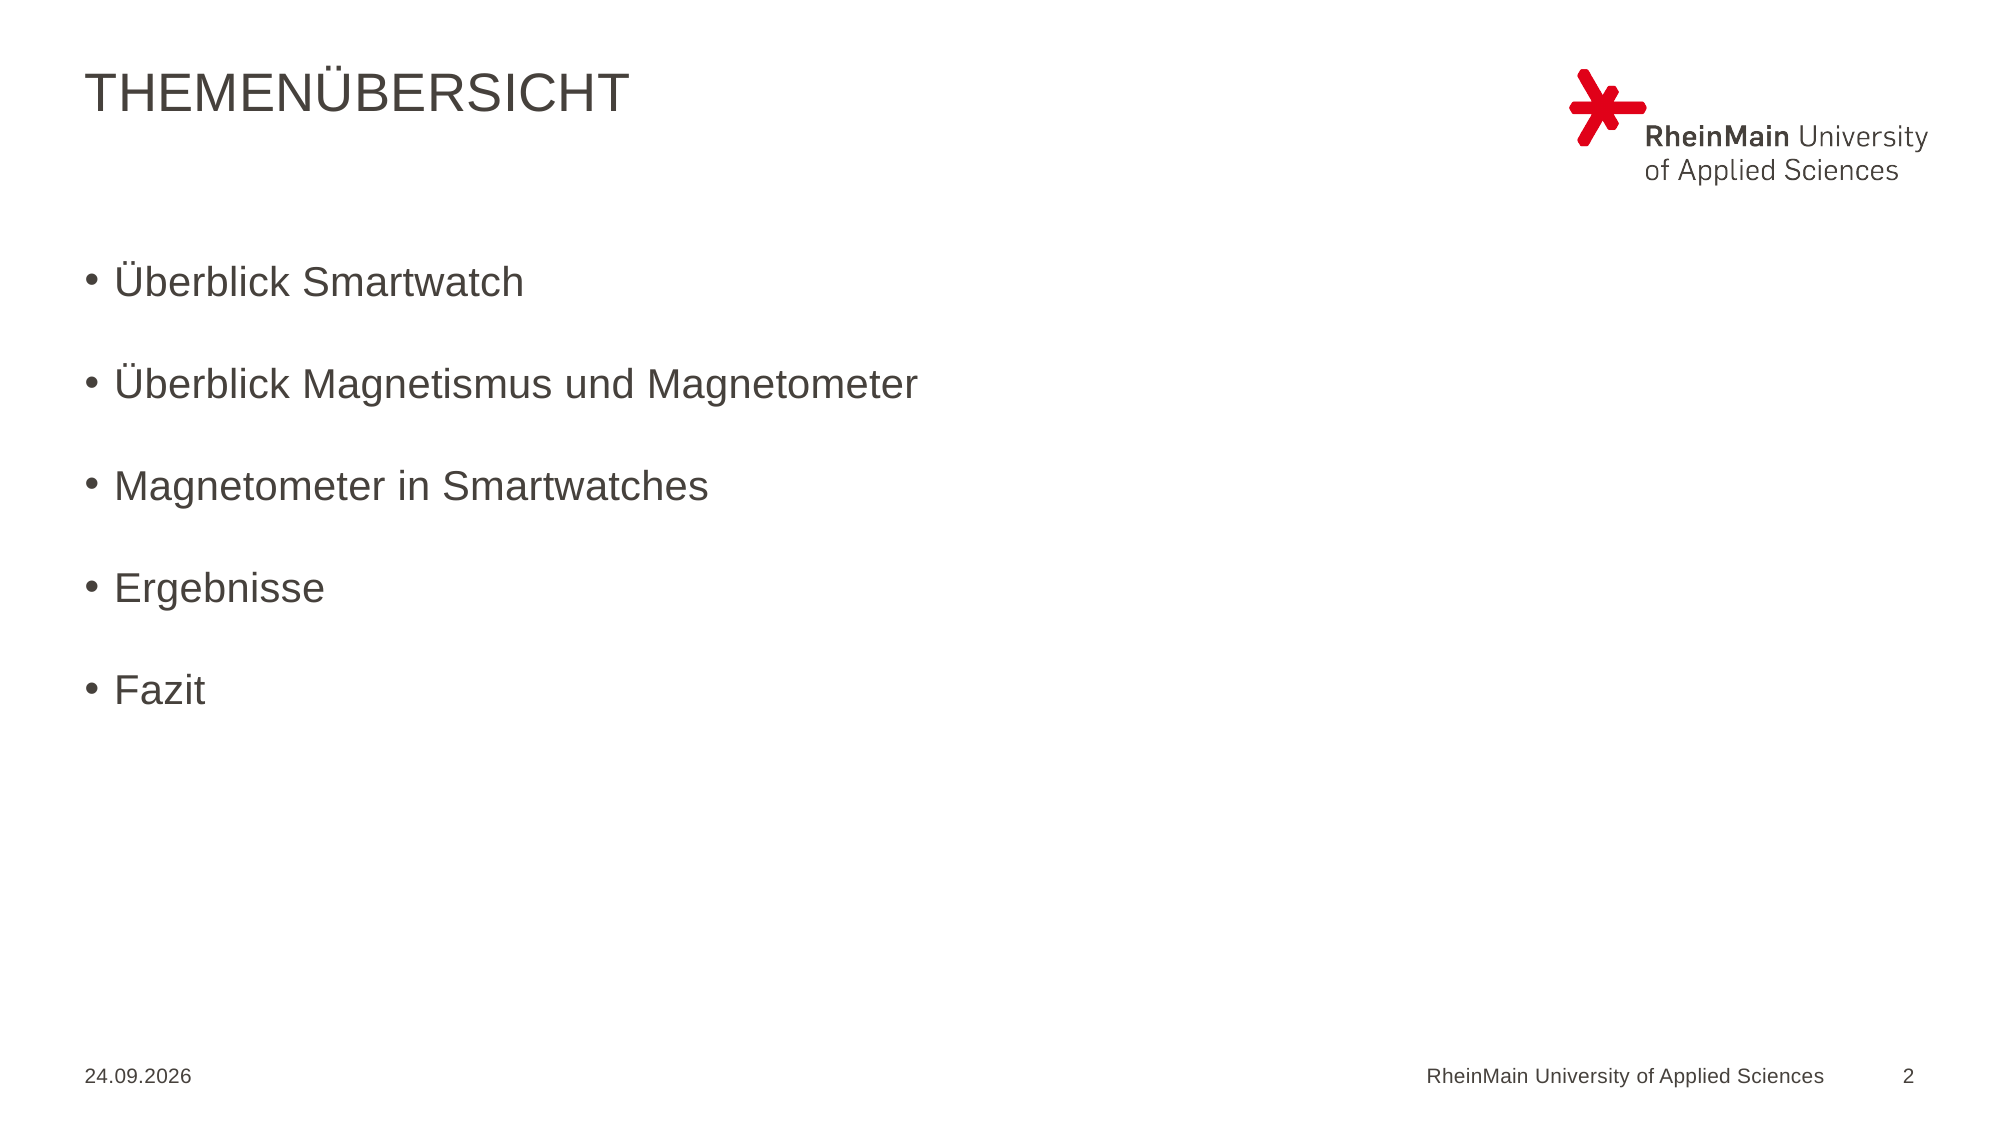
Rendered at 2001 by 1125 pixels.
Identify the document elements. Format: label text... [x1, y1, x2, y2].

list Überblick Smartwatch Überblick Magnetismus und Magnetometer Magnetometer in Smartwatches Ergebnisse Fazit [84, 253, 1916, 1025]
footer RheinMain University of Applied Sciences [701, 1059, 1845, 1090]
title ThemenÜbersichT [84, 66, 1443, 124]
slide_number 25.01.2022 [84, 1059, 325, 1090]
slide_number <number> [1845, 1059, 1915, 1090]
picture [1537, 37, 1960, 212]
